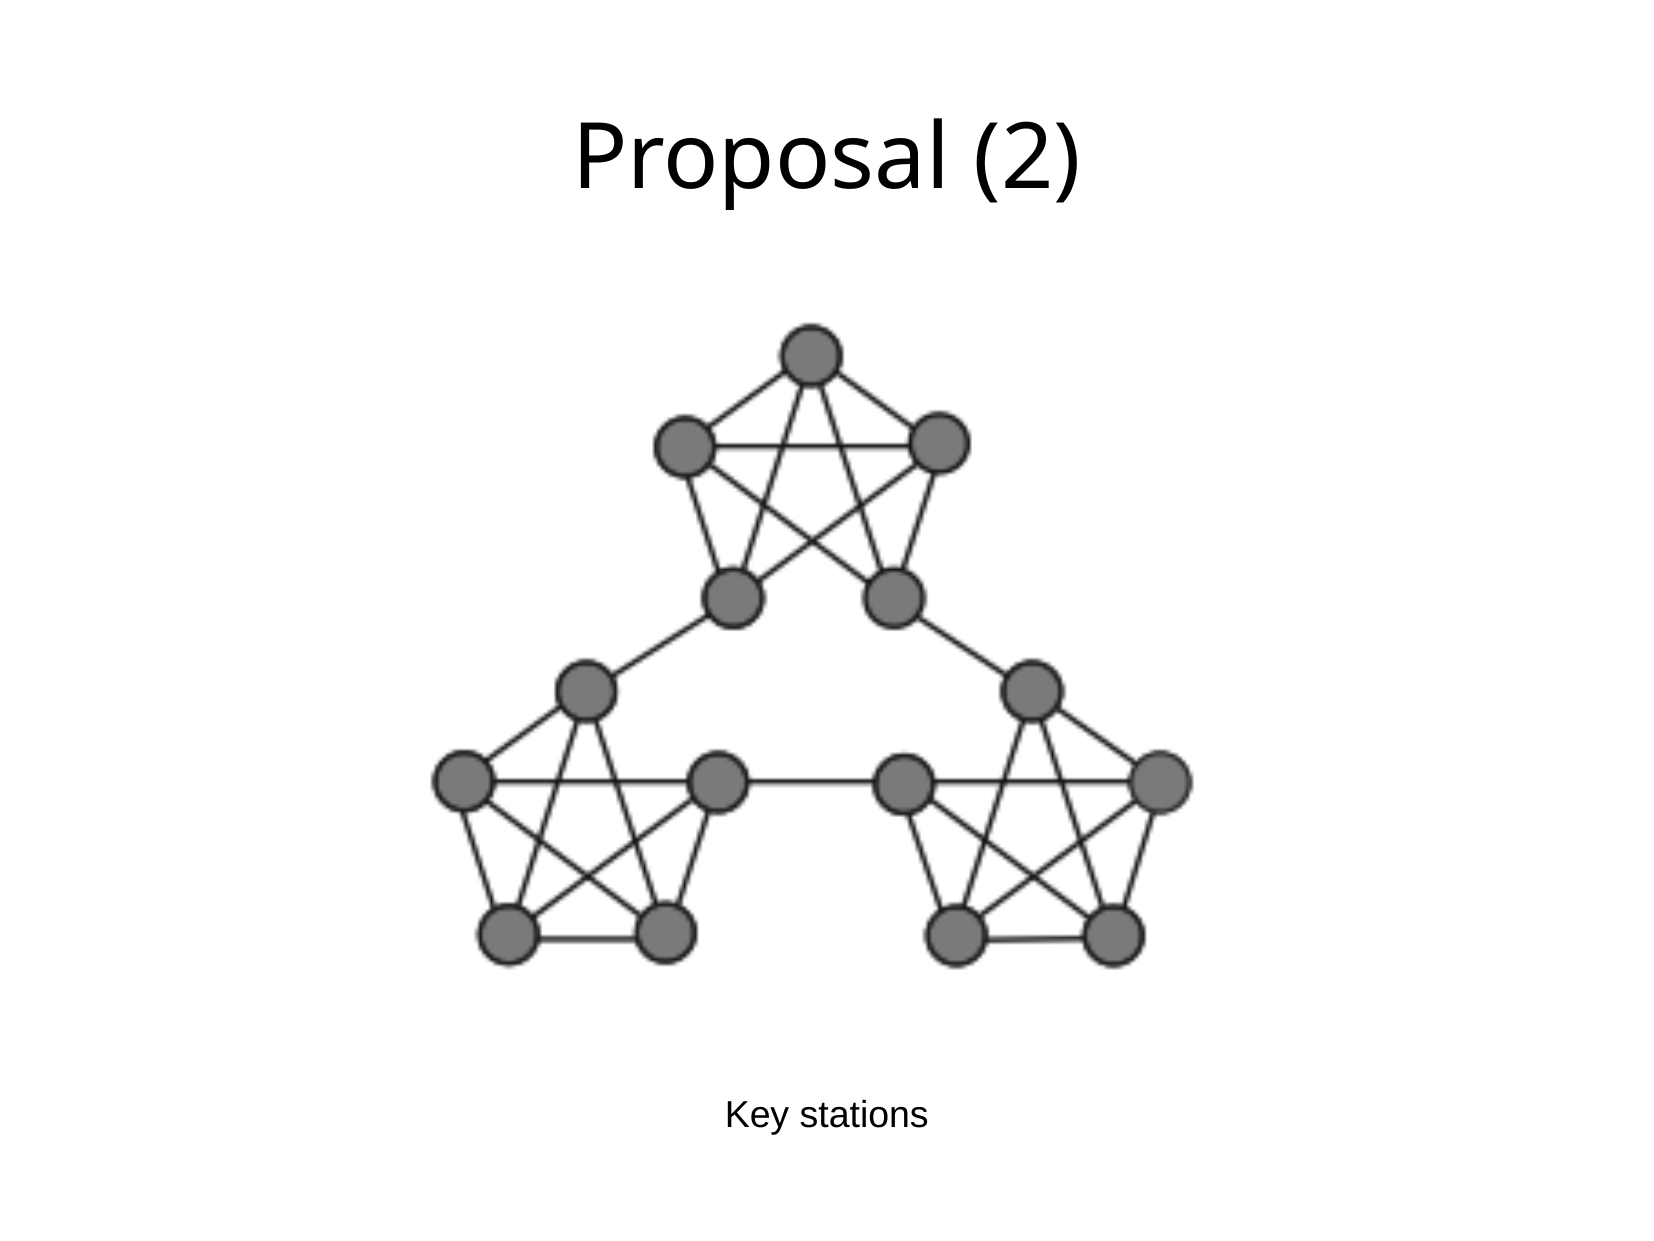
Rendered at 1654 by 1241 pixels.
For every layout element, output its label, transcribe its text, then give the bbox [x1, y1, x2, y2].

text_box Key stations [0, 1086, 1654, 1144]
picture [389, 274, 1205, 1010]
title Proposal (2) [82, 49, 1571, 257]
